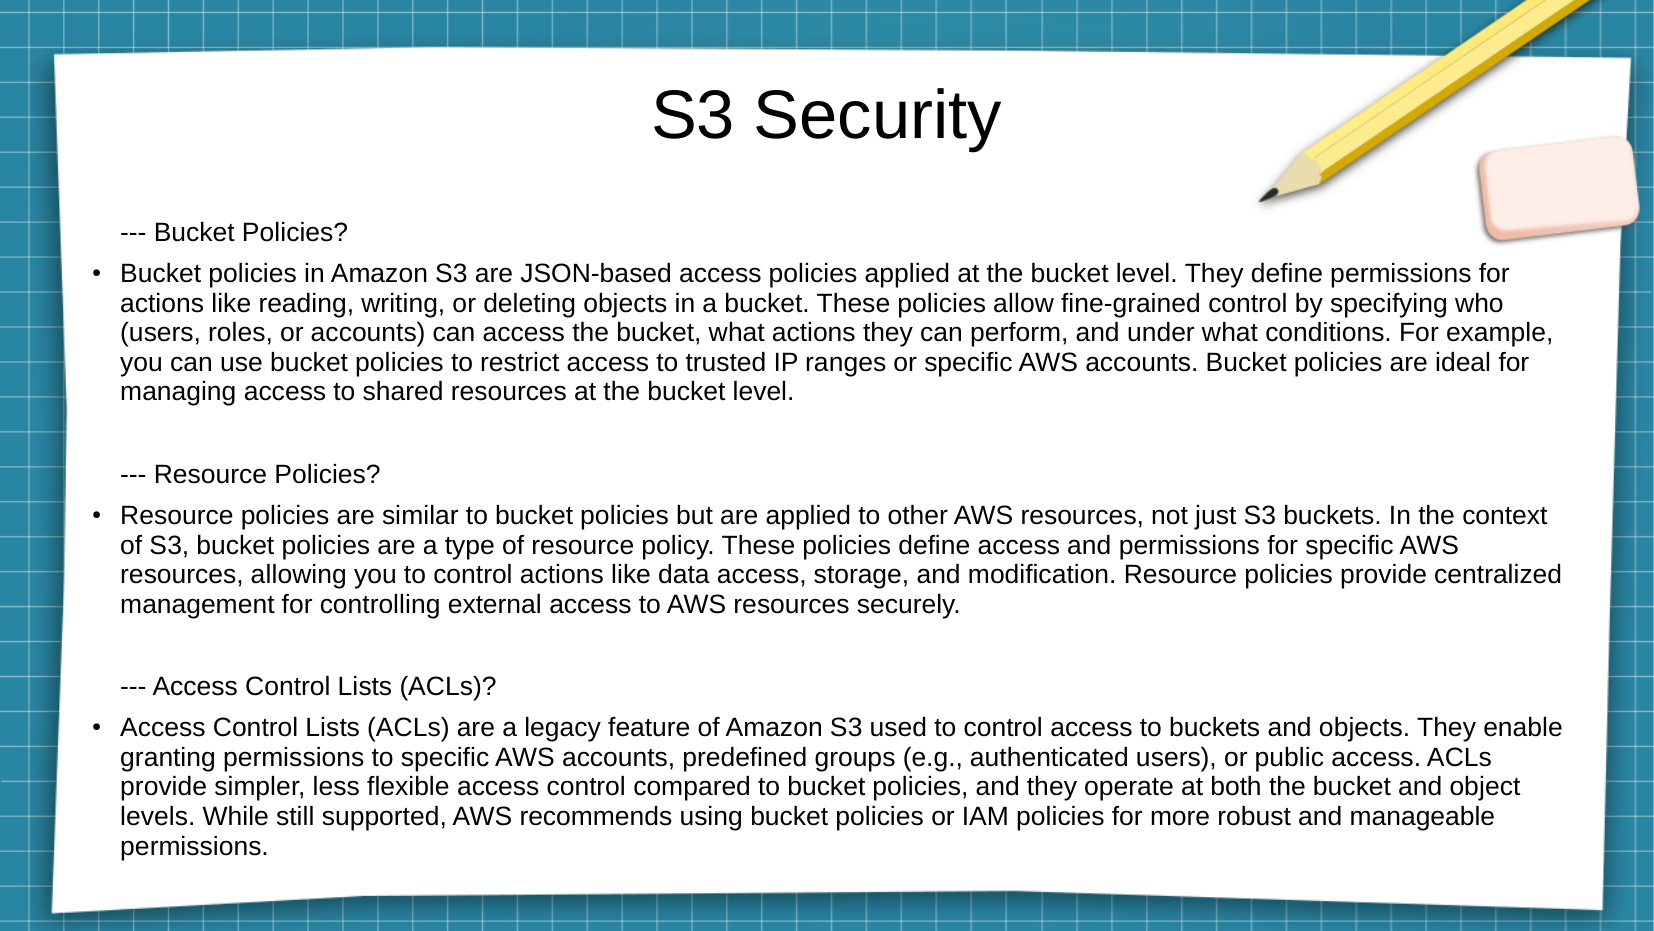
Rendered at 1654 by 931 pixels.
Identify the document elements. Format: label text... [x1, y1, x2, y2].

picture [0, 0, 1654, 931]
title S3 Security [82, 37, 1571, 193]
list --- Bucket Policies? Bucket policies in Amazon S3 are JSON-based access policies applied at the bucket level. They define permissions for actions like reading, writing, or deleting objects in a bucket. These policies allow fine-grained control by specifying who (users, roles, or accounts) can access the bucket, what actions they can perform, and under what conditions. For example, you can use bucket policies to restrict access to trusted IP ranges or specific AWS accounts. Bucket policies are ideal for managing access to shared resources at the bucket level. --- Resource Policies? Resource policies are similar to bucket policies but are applied to other AWS resources, not just S3 buckets. In the context of S3, bucket policies are a type of resource policy. These policies define access and permissions for specific AWS resources, allowing you to control actions like data access, storage, and modification. Resource policies provide centralized management for controlling external access to AWS resources securely. --- Access Control Lists (ACLs)? Access Control Lists (ACLs) are a legacy feature of Amazon S3 used to control access to buckets and objects. They enable granting permissions to specific AWS accounts, predefined groups (e.g., authenticated users), or public access. ACLs provide simpler, less flexible access control compared to bucket policies, and they operate at both the bucket and object levels. While still supported, AWS recommends using bucket policies or IAM policies for more robust and manageable permissions. [82, 217, 1571, 863]
